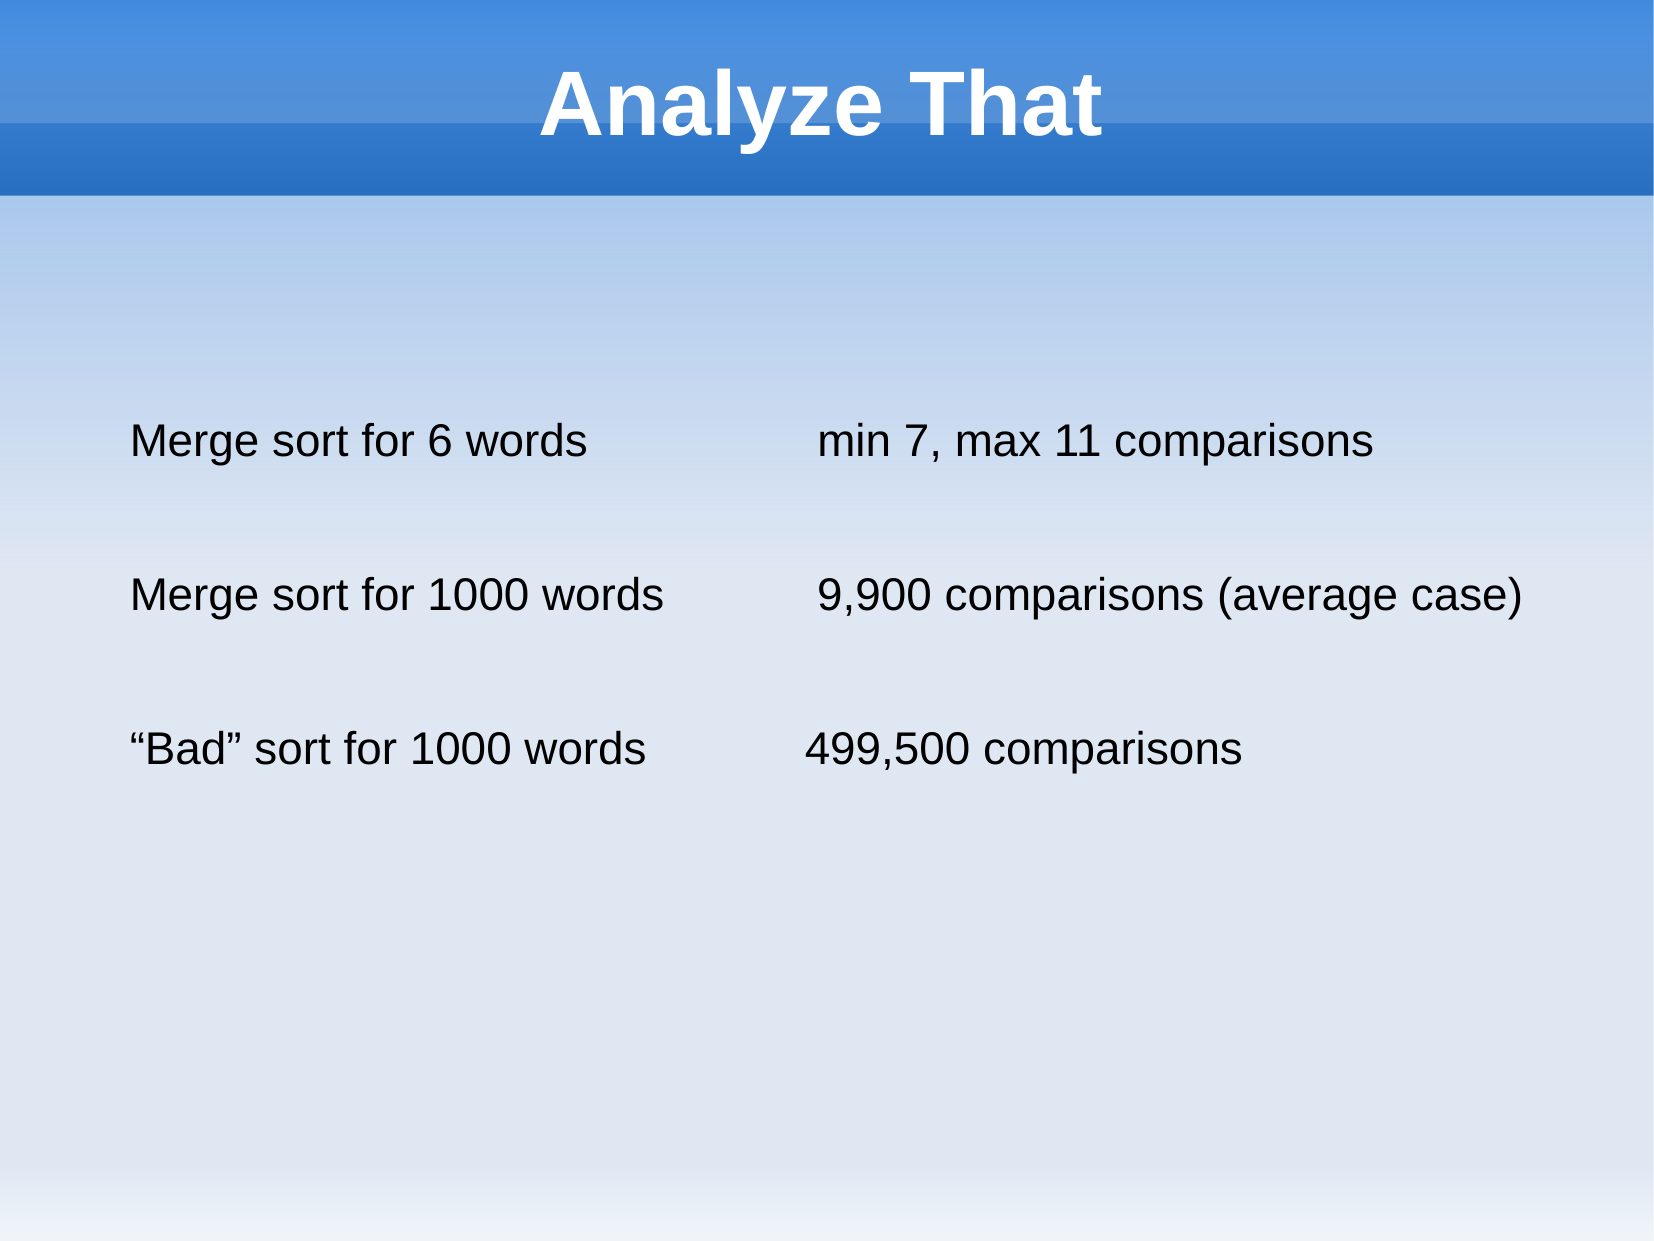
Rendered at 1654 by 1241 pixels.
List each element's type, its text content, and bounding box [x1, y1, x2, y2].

title Analyze That [76, 7, 1565, 200]
text_box Merge sort for 6 words min 7, max 11 comparisons Merge sort for 1000 words 9,900 comparisons (average case) “Bad” sort for 1000 words 499,500 comparisons [114, 407, 1539, 833]
picture [0, 0, 1654, 1241]
